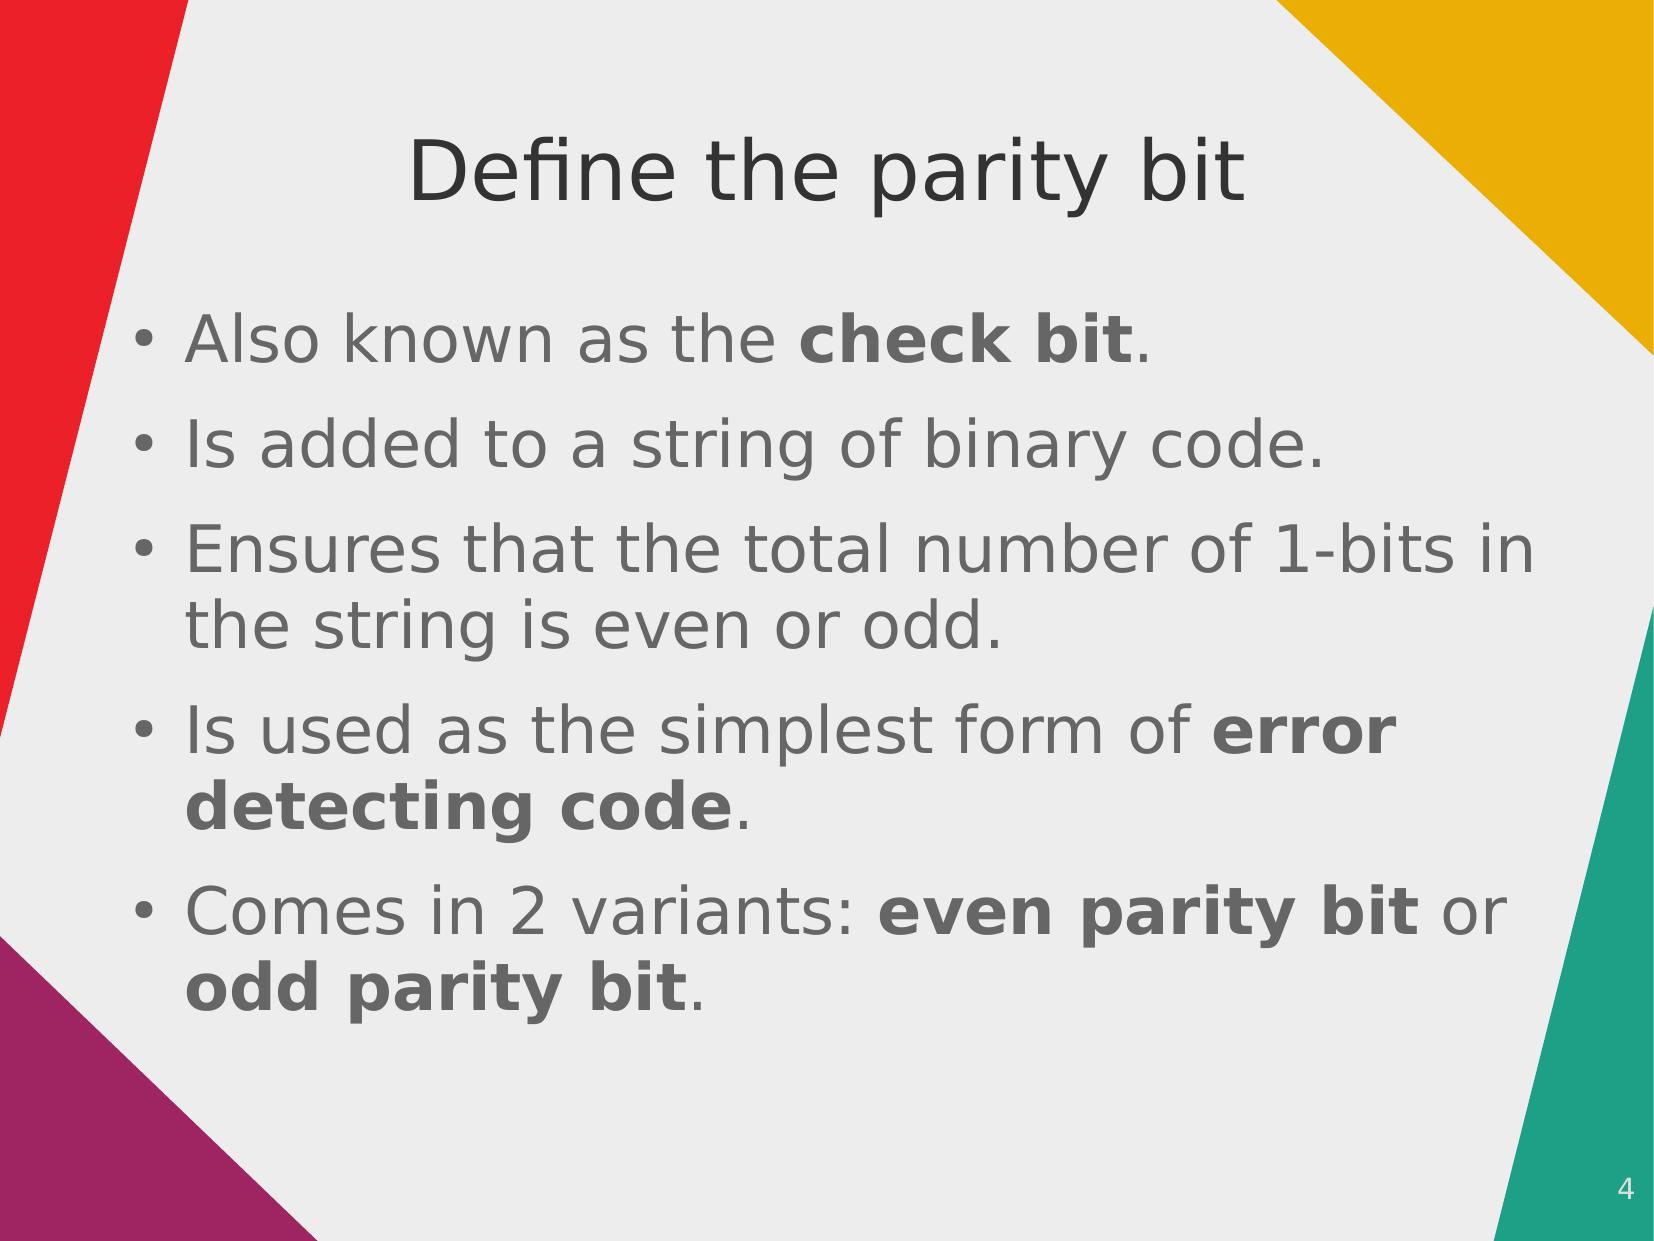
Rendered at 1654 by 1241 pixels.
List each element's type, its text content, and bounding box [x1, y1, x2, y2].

list Also known as the check bit. Is added to a string of binary code. Ensures that the total number of 1-bits in the string is even or odd. Is used as the simplest form of error detecting code. Comes in 2 variants: even parity bit or odd parity bit. [114, 302, 1539, 1033]
title Define the parity bit [114, 73, 1539, 271]
